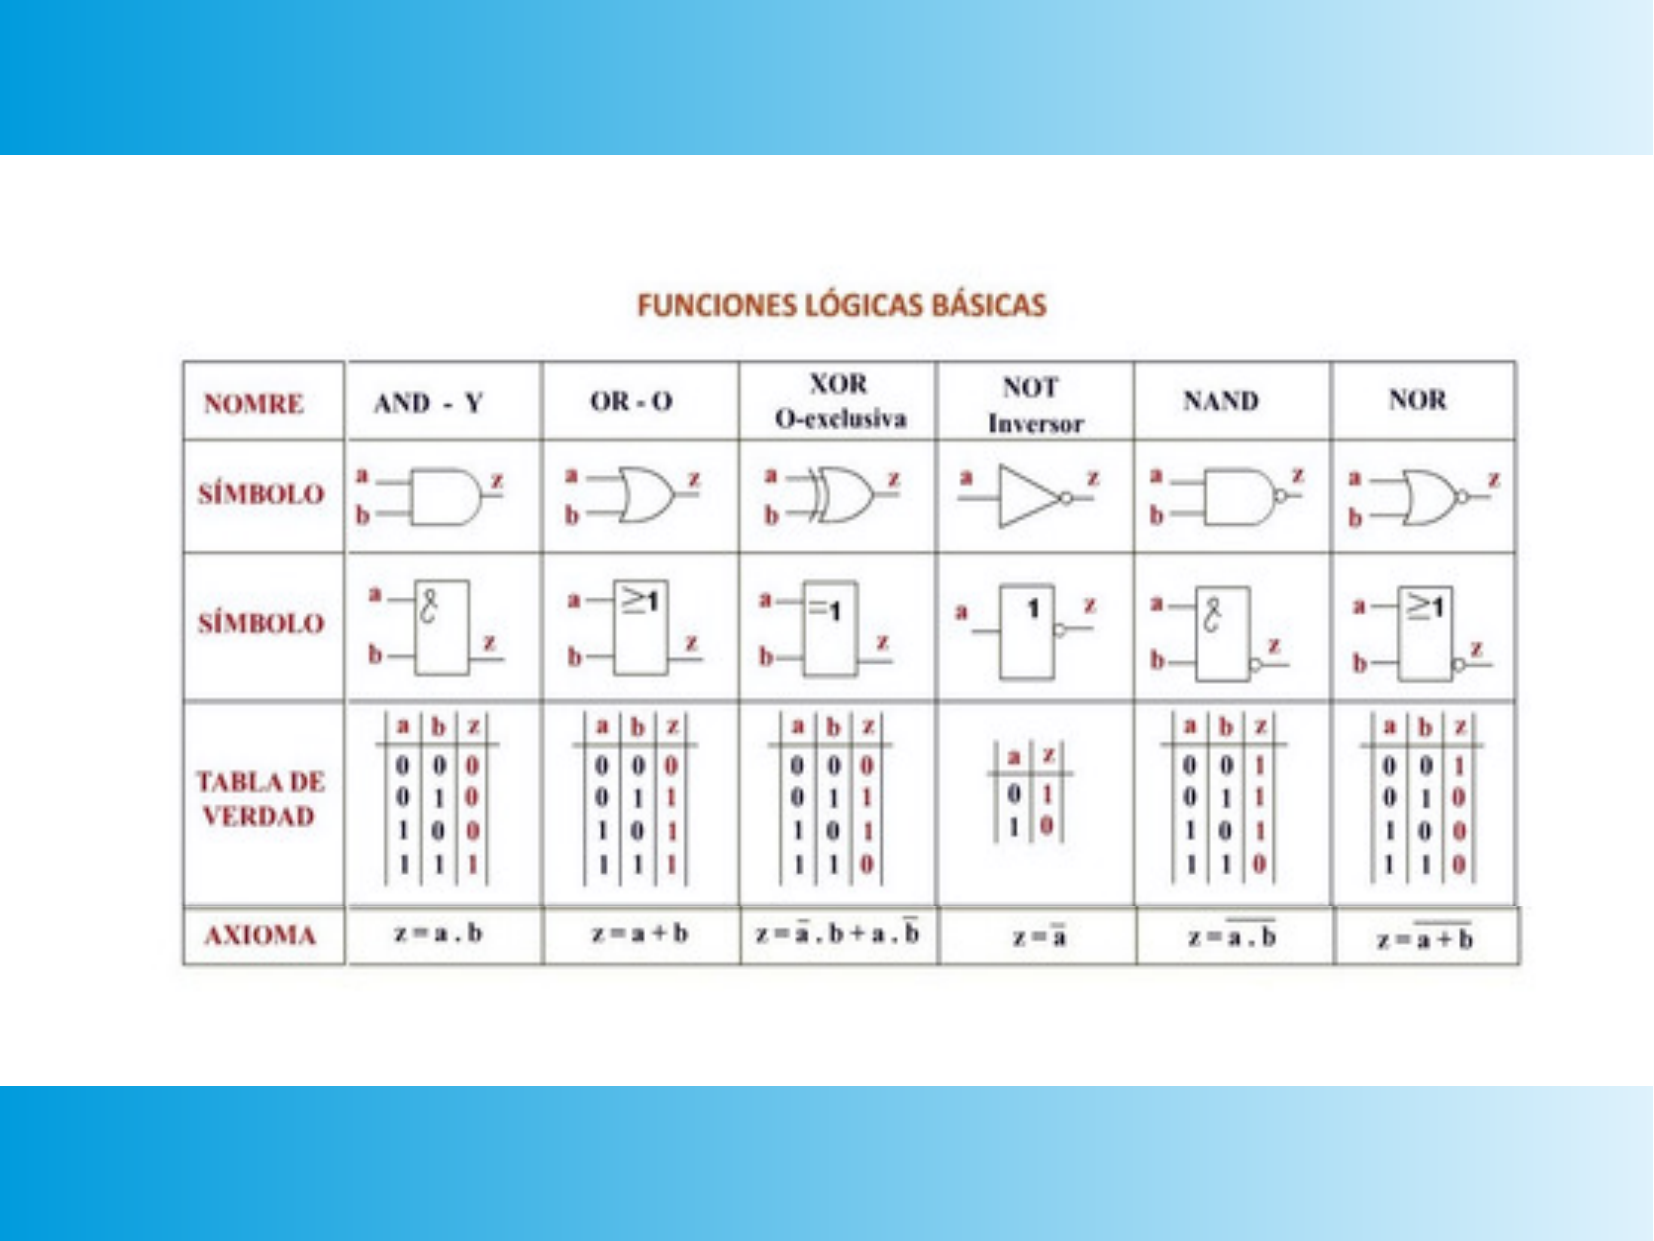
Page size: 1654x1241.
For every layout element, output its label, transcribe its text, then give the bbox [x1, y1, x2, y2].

table_cell 1 [429, 1086, 433, 1241]
table_cell X [332, 1086, 336, 1241]
table_cell X [332, 0, 336, 154]
picture [106, 242, 1595, 1029]
table_cell 1 [429, 0, 433, 154]
